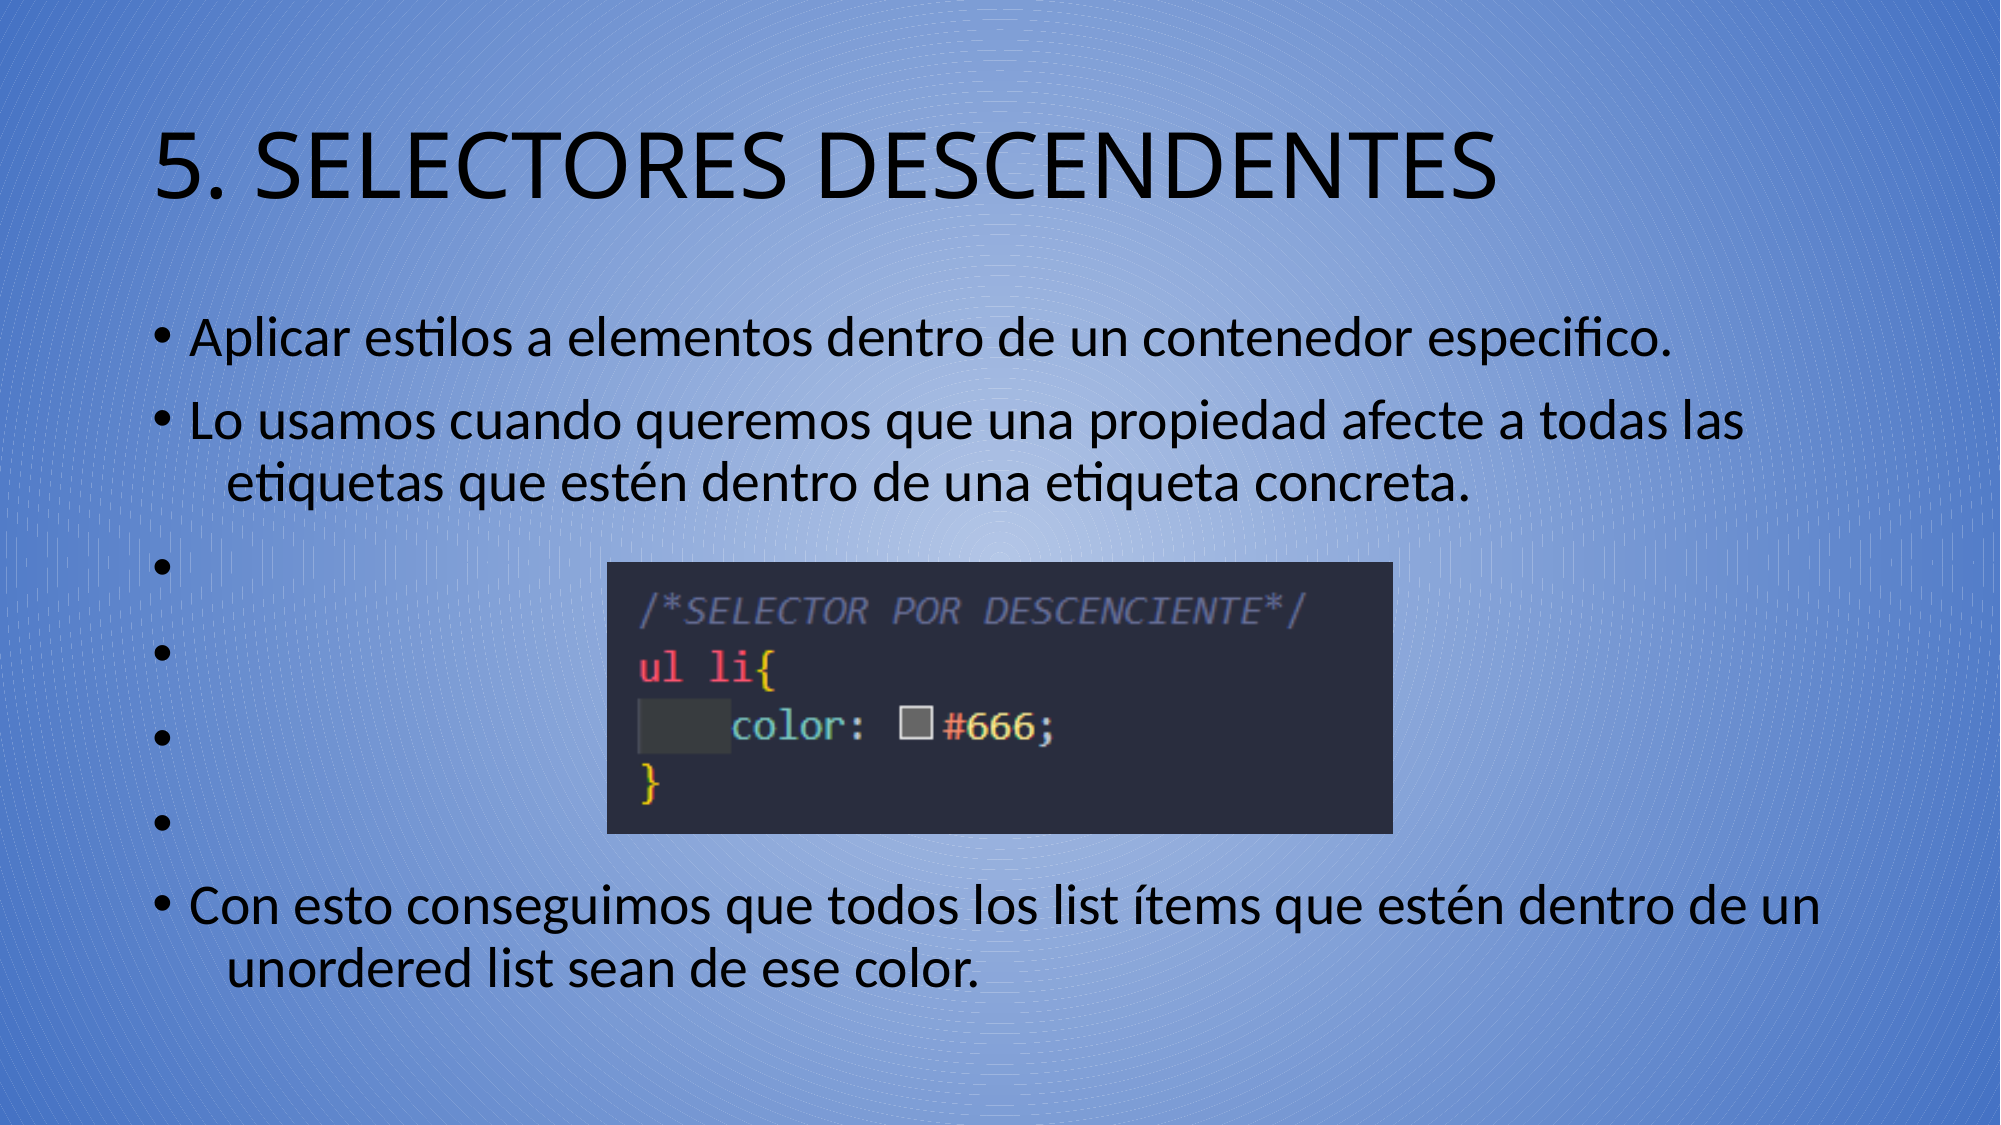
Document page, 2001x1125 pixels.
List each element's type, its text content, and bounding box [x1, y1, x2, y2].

list Aplicar estilos a elementos dentro de un contenedor especifico. Lo usamos cuando queremos que una propiedad afecte a todas las etiquetas que estén dentro de una etiqueta concreta. Con esto conseguimos que todos los list ítems que estén dentro de un unordered list sean de ese color. [137, 299, 1863, 1014]
picture [607, 562, 1393, 834]
title 5. SELECTORES DESCENDENTES [137, 59, 1863, 278]
